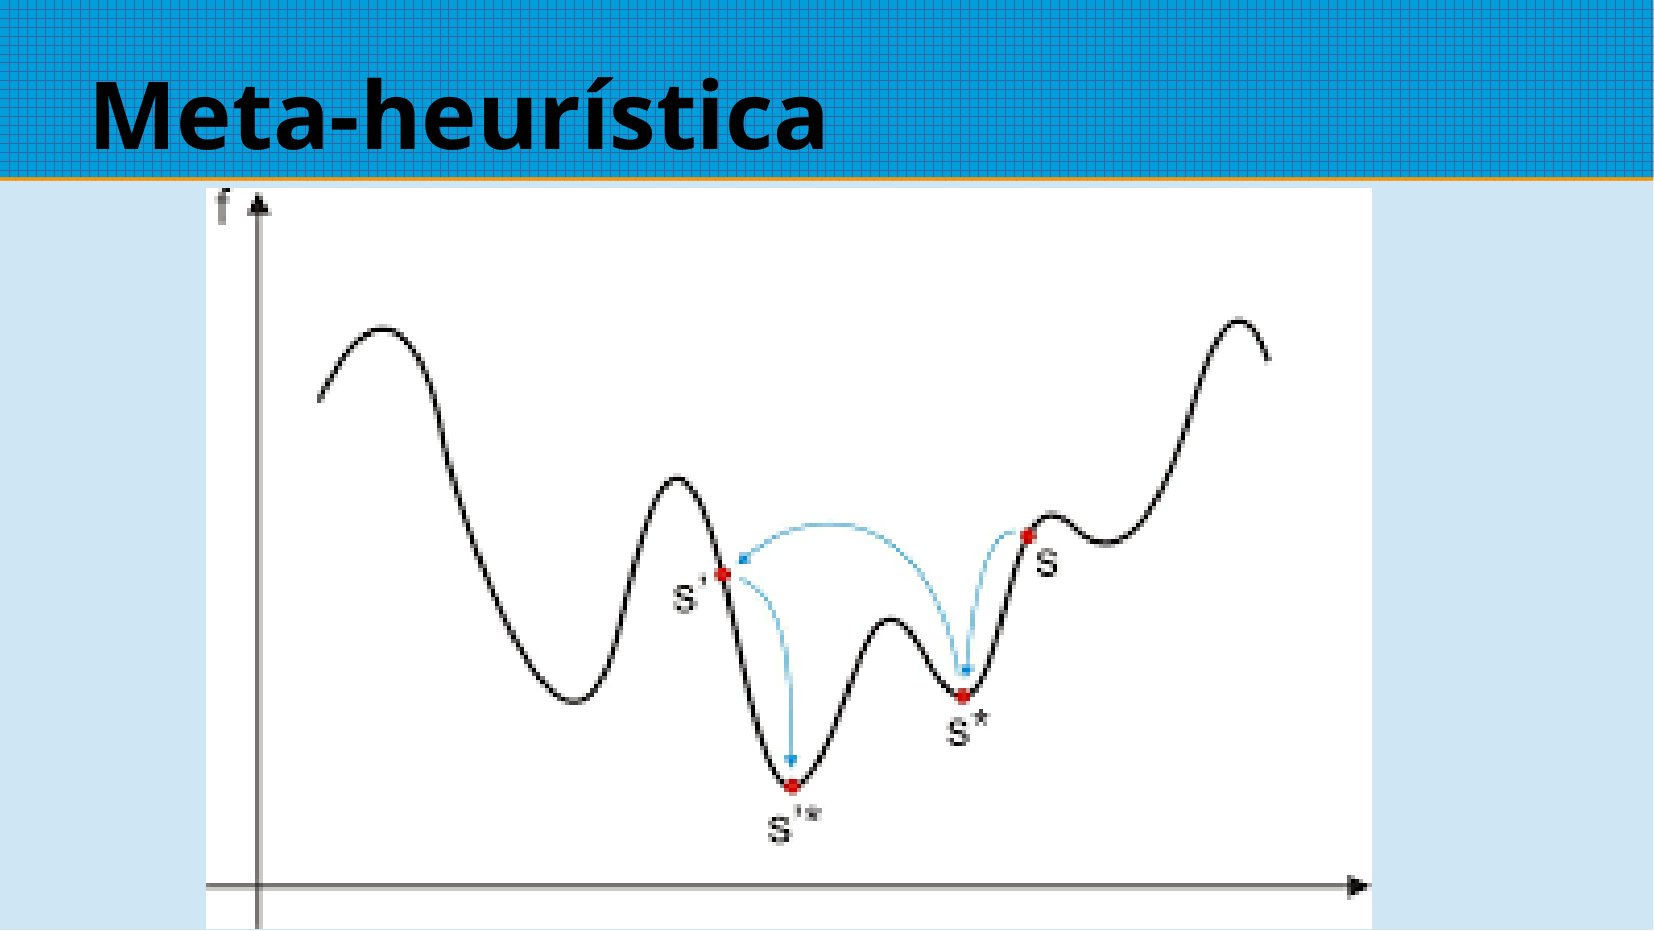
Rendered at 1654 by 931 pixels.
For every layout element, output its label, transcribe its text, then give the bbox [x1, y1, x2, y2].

title Meta-heurística [88, 14, 1565, 178]
picture [206, 188, 1372, 929]
